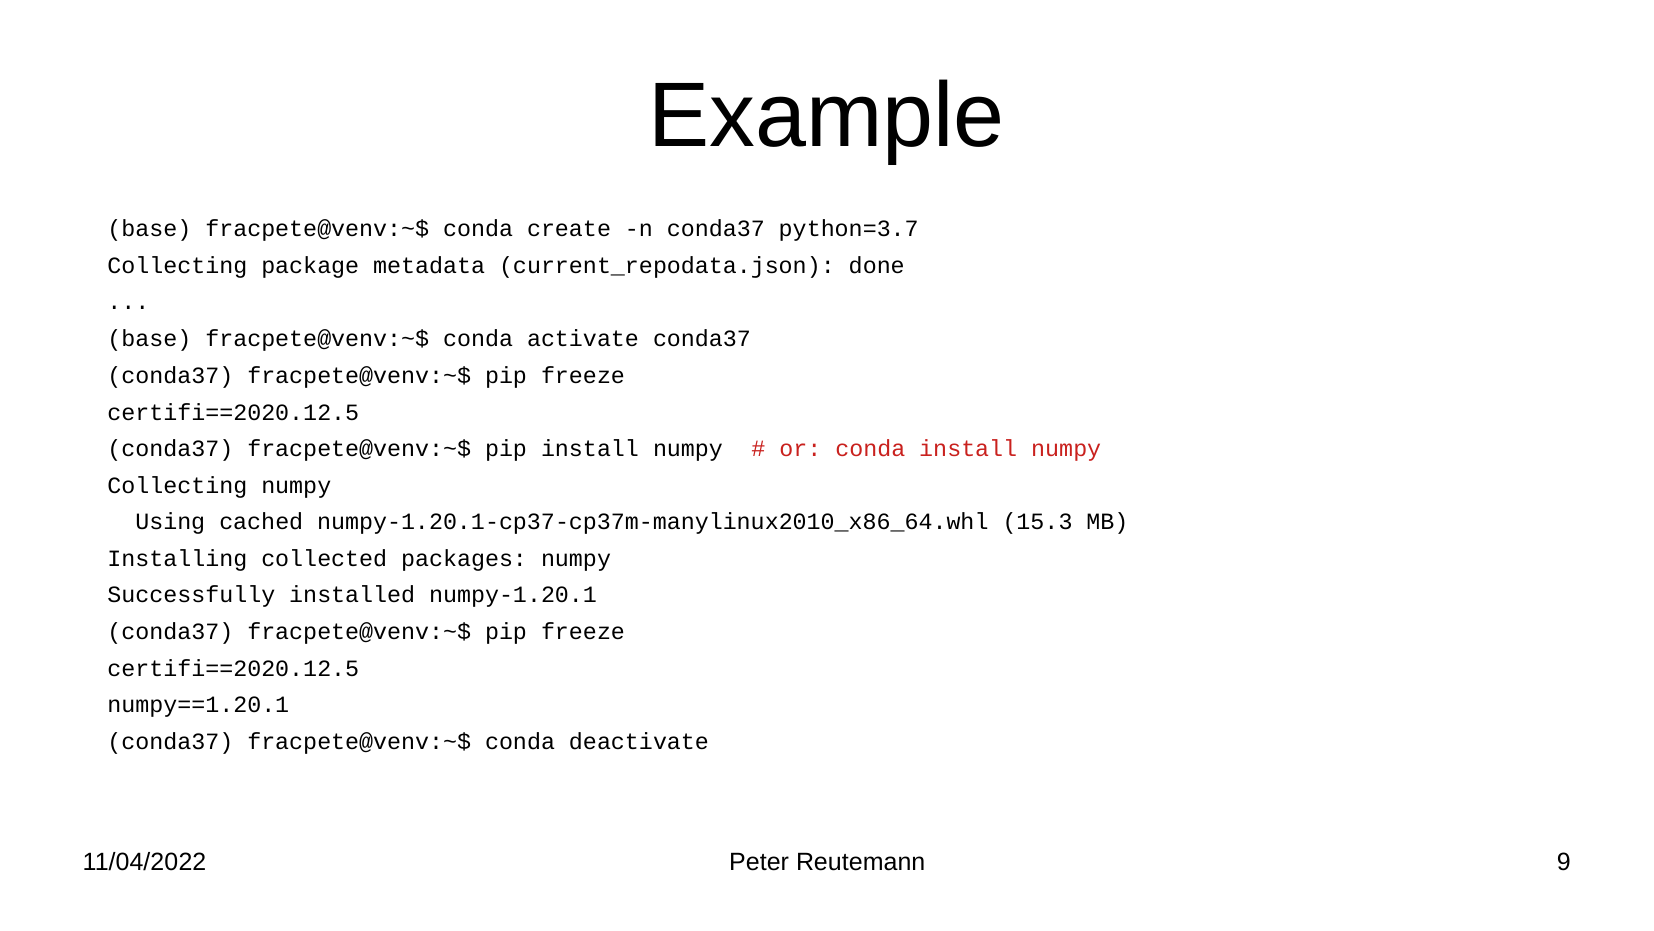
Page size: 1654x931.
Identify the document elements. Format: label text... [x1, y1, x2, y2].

title Example [82, 37, 1571, 193]
list (base) fracpete@venv:~$ conda create -n conda37 python=3.7 Collecting package metadata (current_repodata.json): done ... (base) fracpete@venv:~$ conda activate conda37 (conda37) fracpete@venv:~$ pip freeze certifi==2020.12.5 (conda37) fracpete@venv:~$ pip install numpy # or: conda install numpy Collecting numpy Using cached numpy-1.20.1-cp37-cp37m-manylinux2010_x86_64.whl (15.3 MB) Installing collected packages: numpy Successfully installed numpy-1.20.1 (conda37) fracpete@venv:~$ pip freeze certifi==2020.12.5 numpy==1.20.1 (conda37) fracpete@venv:~$ conda deactivate [82, 217, 1571, 758]
